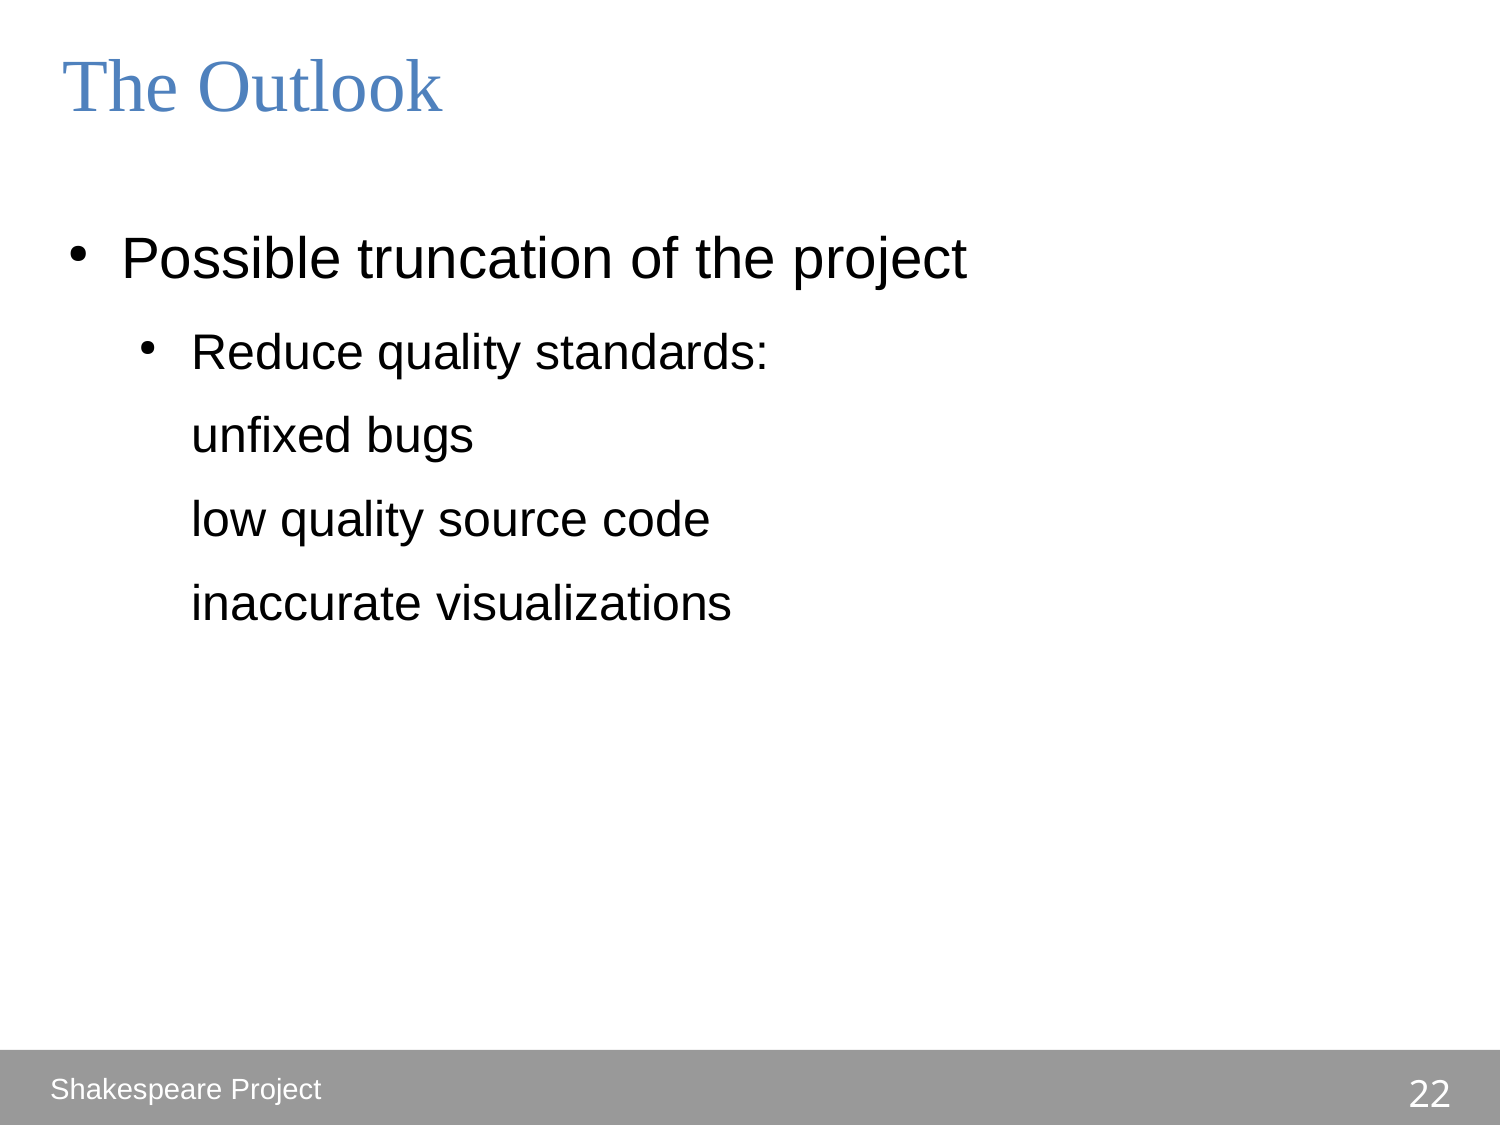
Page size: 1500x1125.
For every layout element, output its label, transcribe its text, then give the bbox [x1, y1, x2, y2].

slide_number <number> [1393, 1062, 1477, 1111]
title The Outlook [62, 12, 1450, 150]
list Possible truncation of the project Reduce quality standards: unfixed bugs low quality source code inaccurate visualizations [35, 212, 1423, 910]
footer Shakespeare Project [35, 1062, 1276, 1111]
